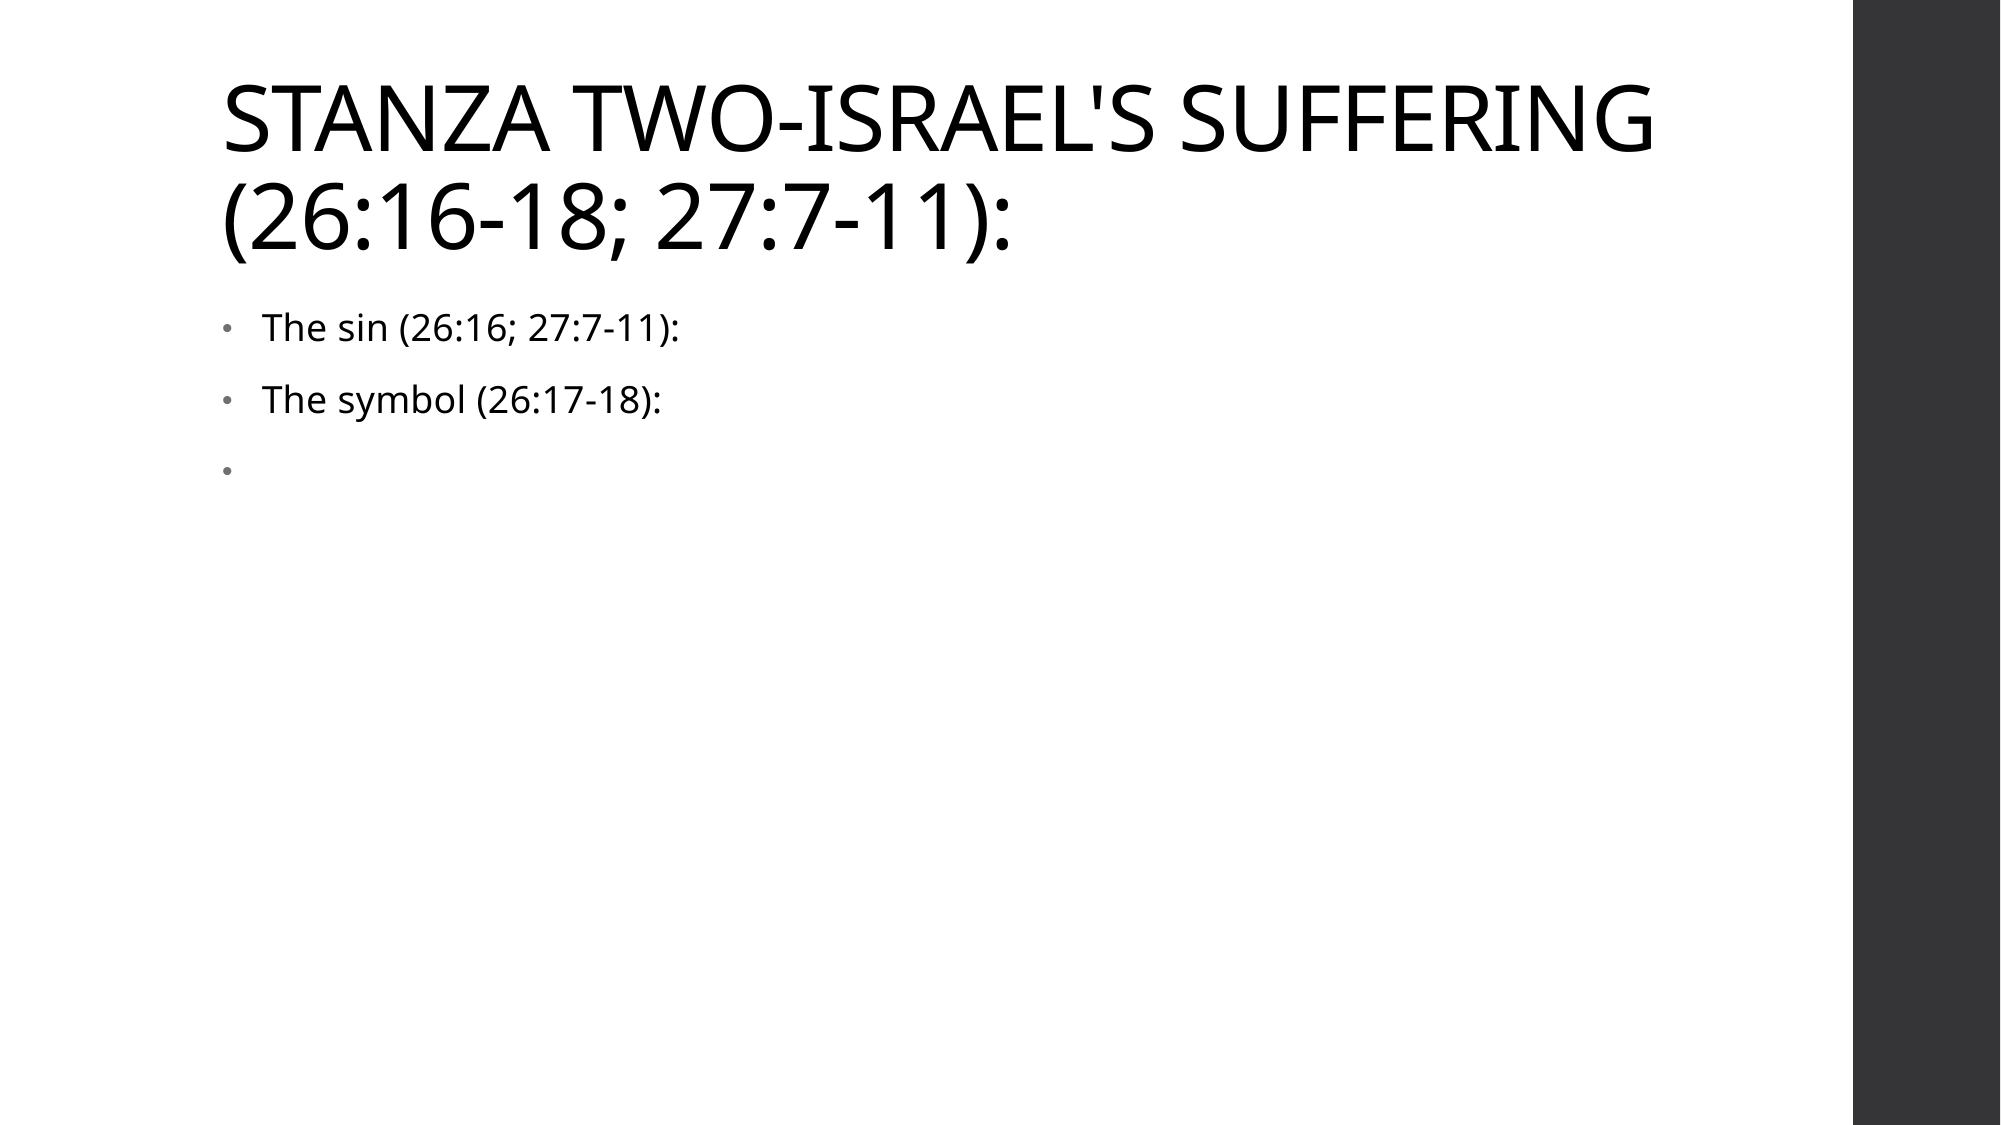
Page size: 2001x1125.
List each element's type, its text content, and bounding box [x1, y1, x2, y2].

list The sin (26:16; 27:7-11): The symbol (26:17-18): [206, 299, 1617, 1014]
title STANZA TWO-ISRAEL'S SUFFERING (26:16-18; 27:7-11): [206, 60, 1797, 278]
